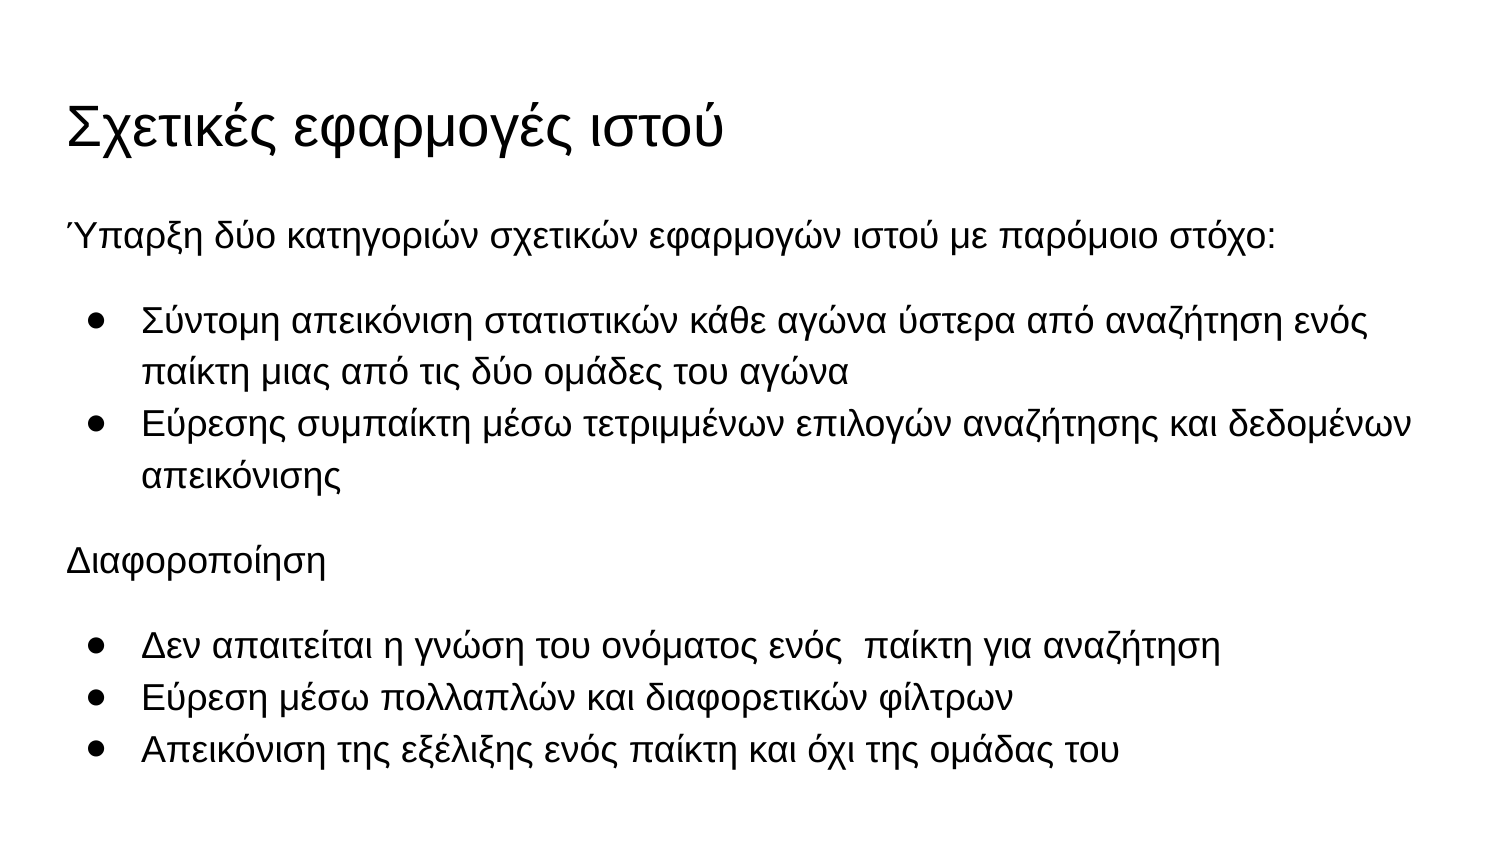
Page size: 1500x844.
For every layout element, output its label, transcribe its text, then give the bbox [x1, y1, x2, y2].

title Σχετικές εφαρμογές ιστού [51, 72, 1449, 167]
list Ύπαρξη δύο κατηγοριών σχετικών εφαρμογών ιστού με παρόμοιο στόχο: Σύντομη απεικόνιση στατιστικών κάθε αγώνα ύστερα από αναζήτηση ενός παίκτη μιας από τις δύο ομάδες του αγώνα Εύρεσης συμπαίκτη μέσω τετριμμένων επιλογών αναζήτησης και δεδομένων απεικόνισης Διαφοροποίηση Δεν απαιτείται η γνώση του ονόματος ενός παίκτη για αναζήτηση Εύρεση μέσω πολλαπλών και διαφορετικών φίλτρων Απεικόνιση της εξέλιξης ενός παίκτη και όχι της ομάδας του [51, 189, 1449, 770]
